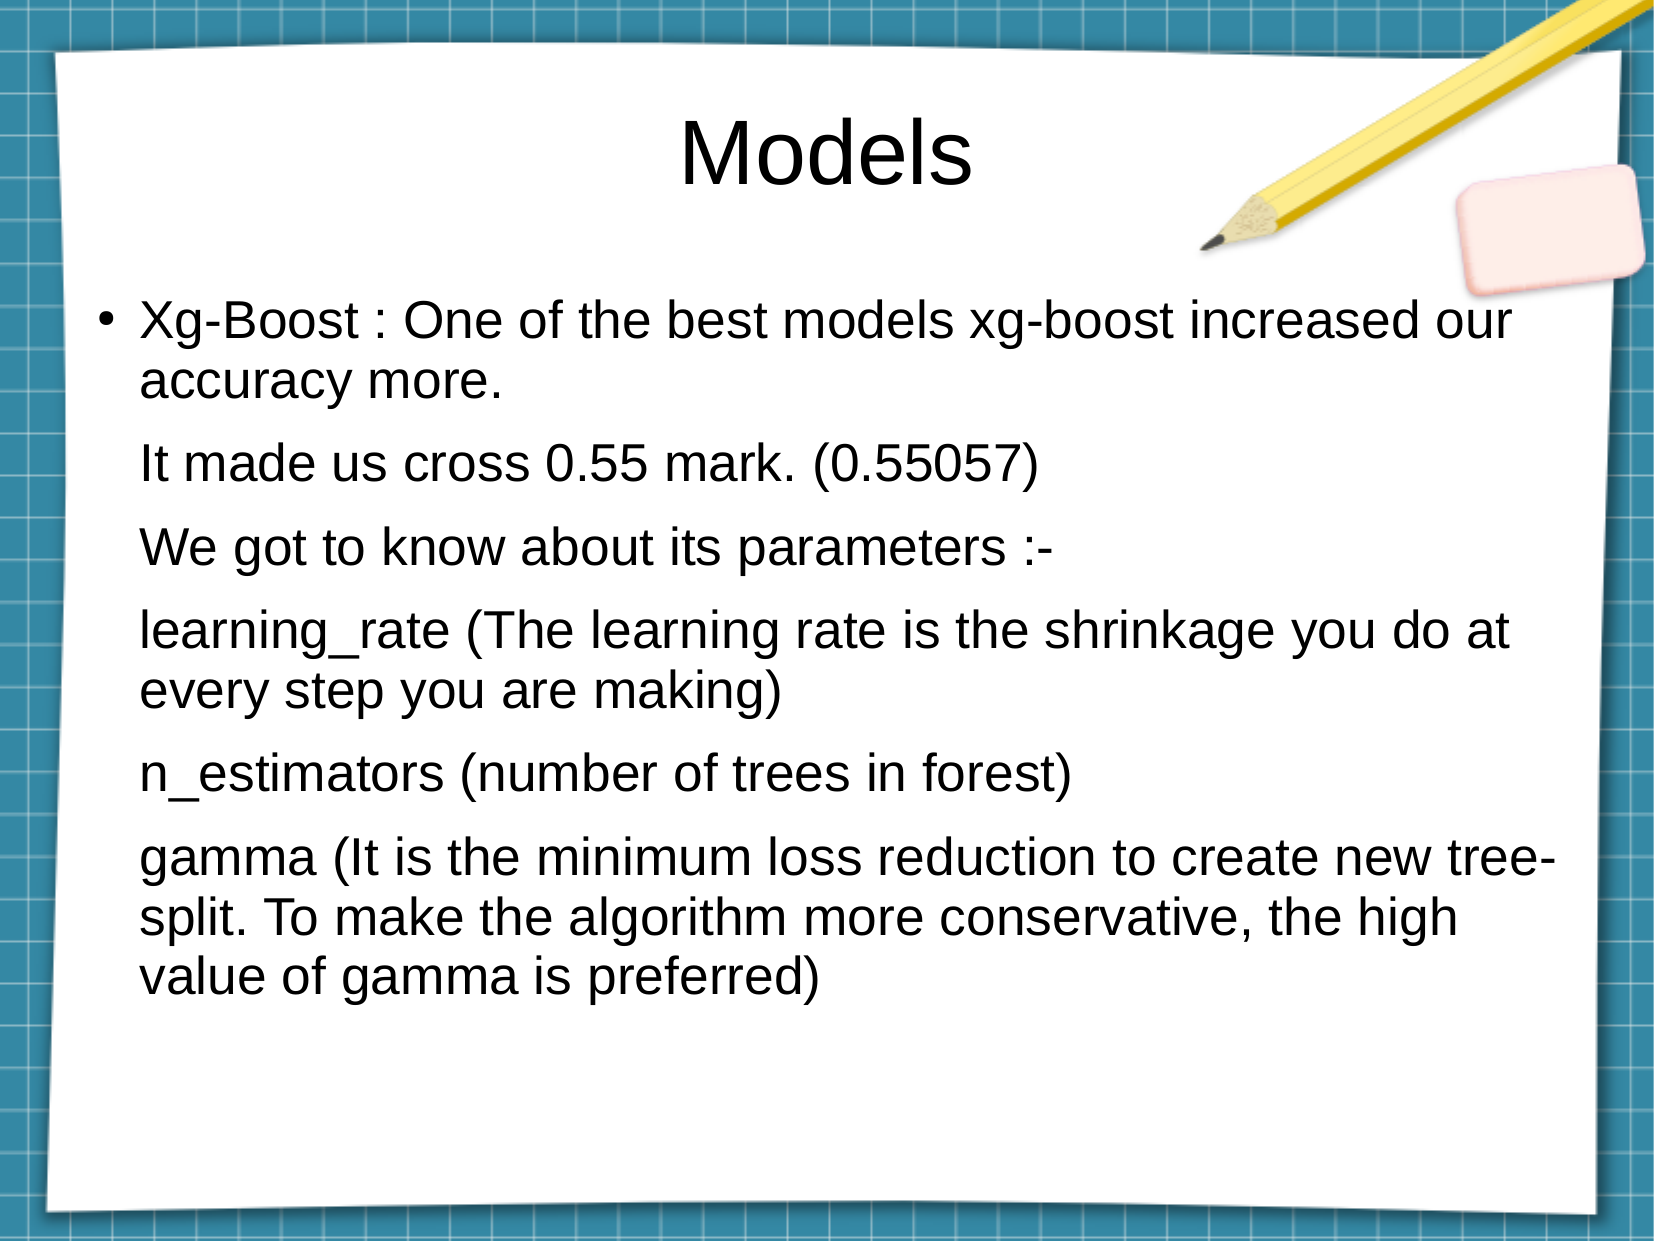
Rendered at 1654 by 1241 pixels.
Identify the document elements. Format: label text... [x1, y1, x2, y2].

title Models [82, 49, 1571, 257]
picture [0, 0, 1654, 1241]
list Xg-Boost : One of the best models xg-boost increased our accuracy more. It made us cross 0.55 mark. (0.55057) We got to know about its parameters :- learning_rate (The learning rate is the shrinkage you do at every step you are making) n_estimators (number of trees in forest) gamma (It is the minimum loss reduction to create new tree-split. To make the algorithm more conservative, the high value of gamma is preferred) [82, 290, 1571, 1010]
